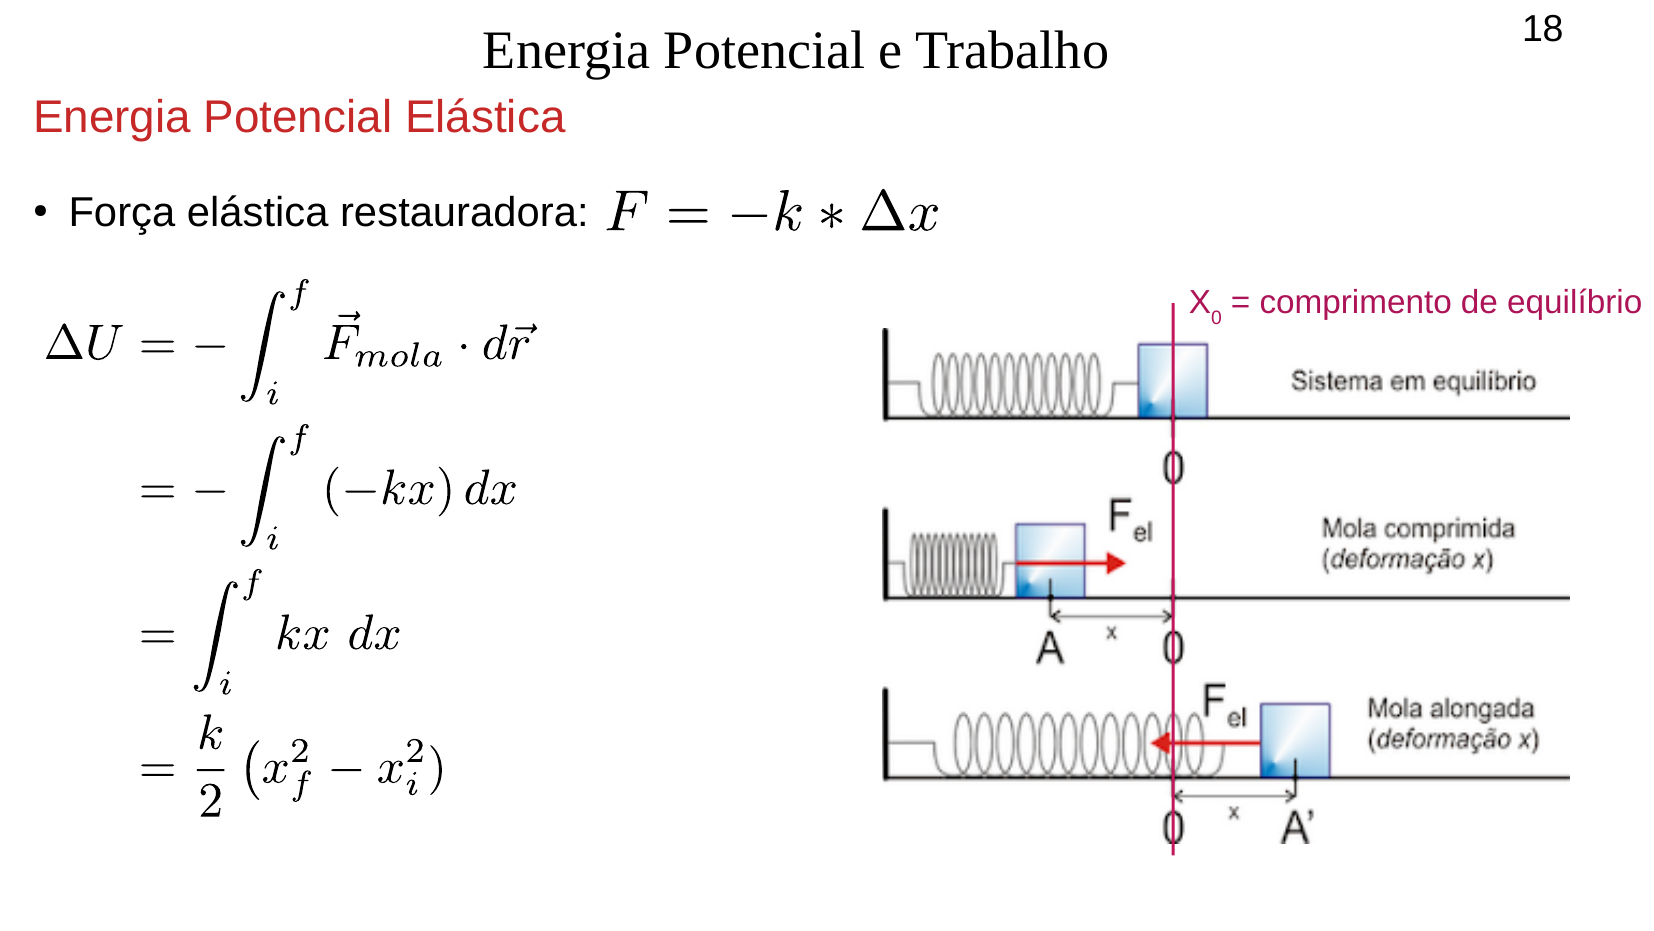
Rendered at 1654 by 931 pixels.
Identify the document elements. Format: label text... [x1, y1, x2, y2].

picture [1175, 336, 1570, 844]
picture [882, 328, 1171, 844]
picture [43, 278, 538, 817]
picture [604, 188, 939, 231]
text_box <number> [1507, 0, 1654, 71]
text_box Energia Potencial Elástica Força elástica restauradora: [18, 83, 1625, 313]
text_box Energia Potencial e Trabalho [468, 0, 1186, 88]
text_box X0 = comprimento de equilíbrio [1173, 275, 1654, 336]
